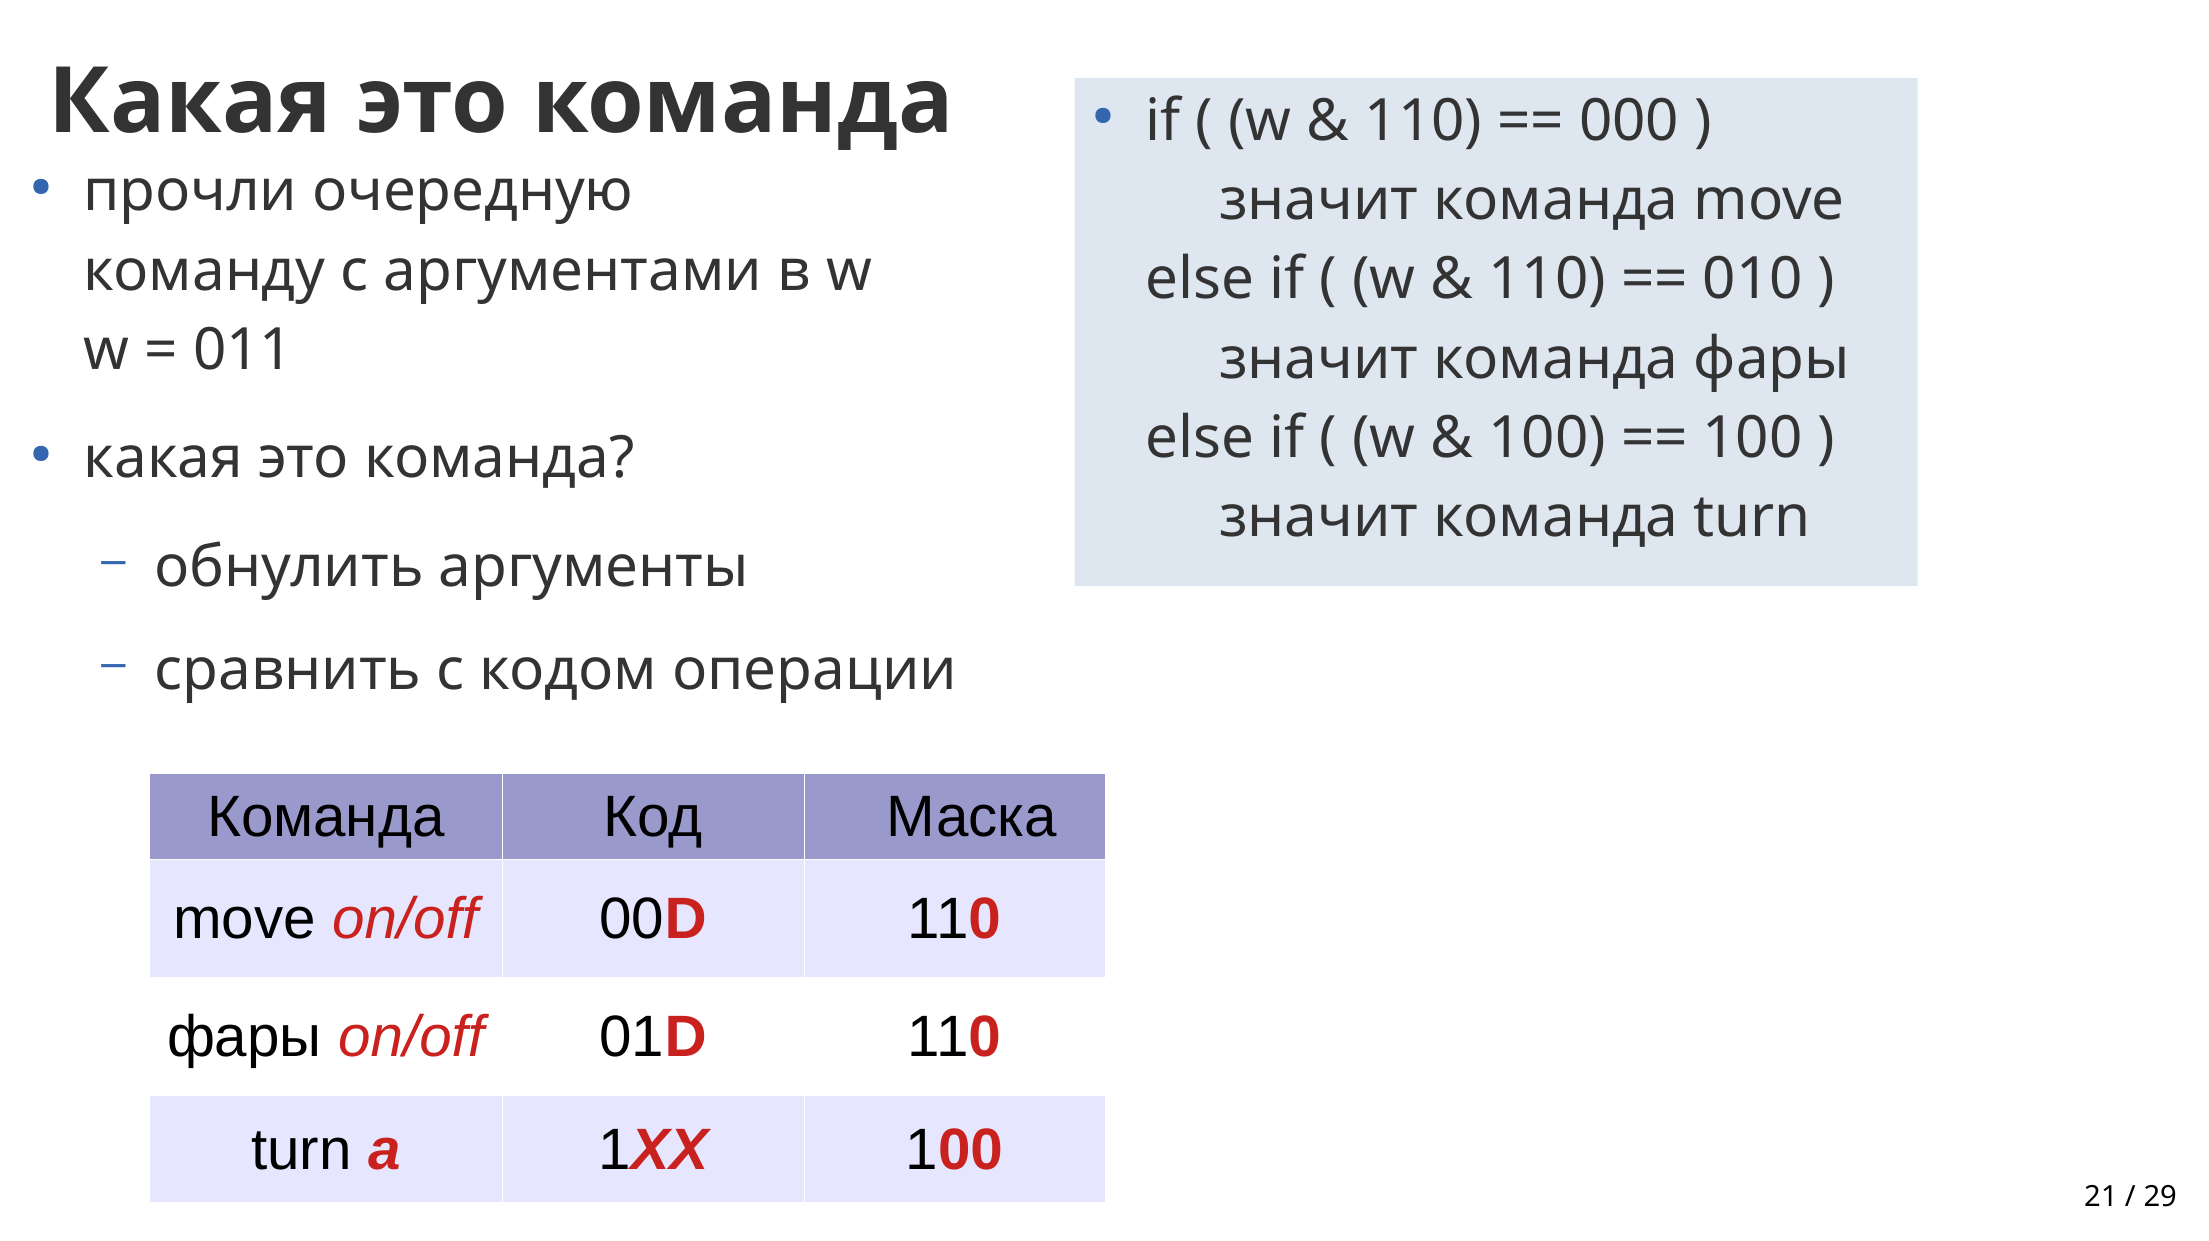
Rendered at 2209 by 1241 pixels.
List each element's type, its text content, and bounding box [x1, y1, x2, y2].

table_cell move on/off [150, 860, 502, 977]
table_cell 1XX [503, 1096, 804, 1202]
table_header Команда [150, 774, 502, 859]
table_header Маска [805, 774, 1105, 859]
table_cell 110 [805, 978, 1105, 1095]
table_cell 110 [805, 860, 1105, 977]
table_cell turn a [150, 1096, 502, 1202]
list прочли очередную команду с аргументами в w w = 011 какая это команда? обнулить аргументы сравнить с кодом операции [12, 148, 1304, 743]
title Какая это команда [48, 34, 2174, 160]
table_cell фары on/off [150, 978, 502, 1095]
table_header Код [503, 774, 804, 859]
list if ( (w & 110) == 000 ) значит команда move else if ( (w & 110) == 010 ) значит команда фары else if ( (w & 100) == 100 ) значит команда turn [1074, 78, 1918, 586]
table_cell 00D [503, 860, 804, 977]
table_cell 100 [805, 1096, 1105, 1202]
table_cell 01D [503, 978, 804, 1095]
